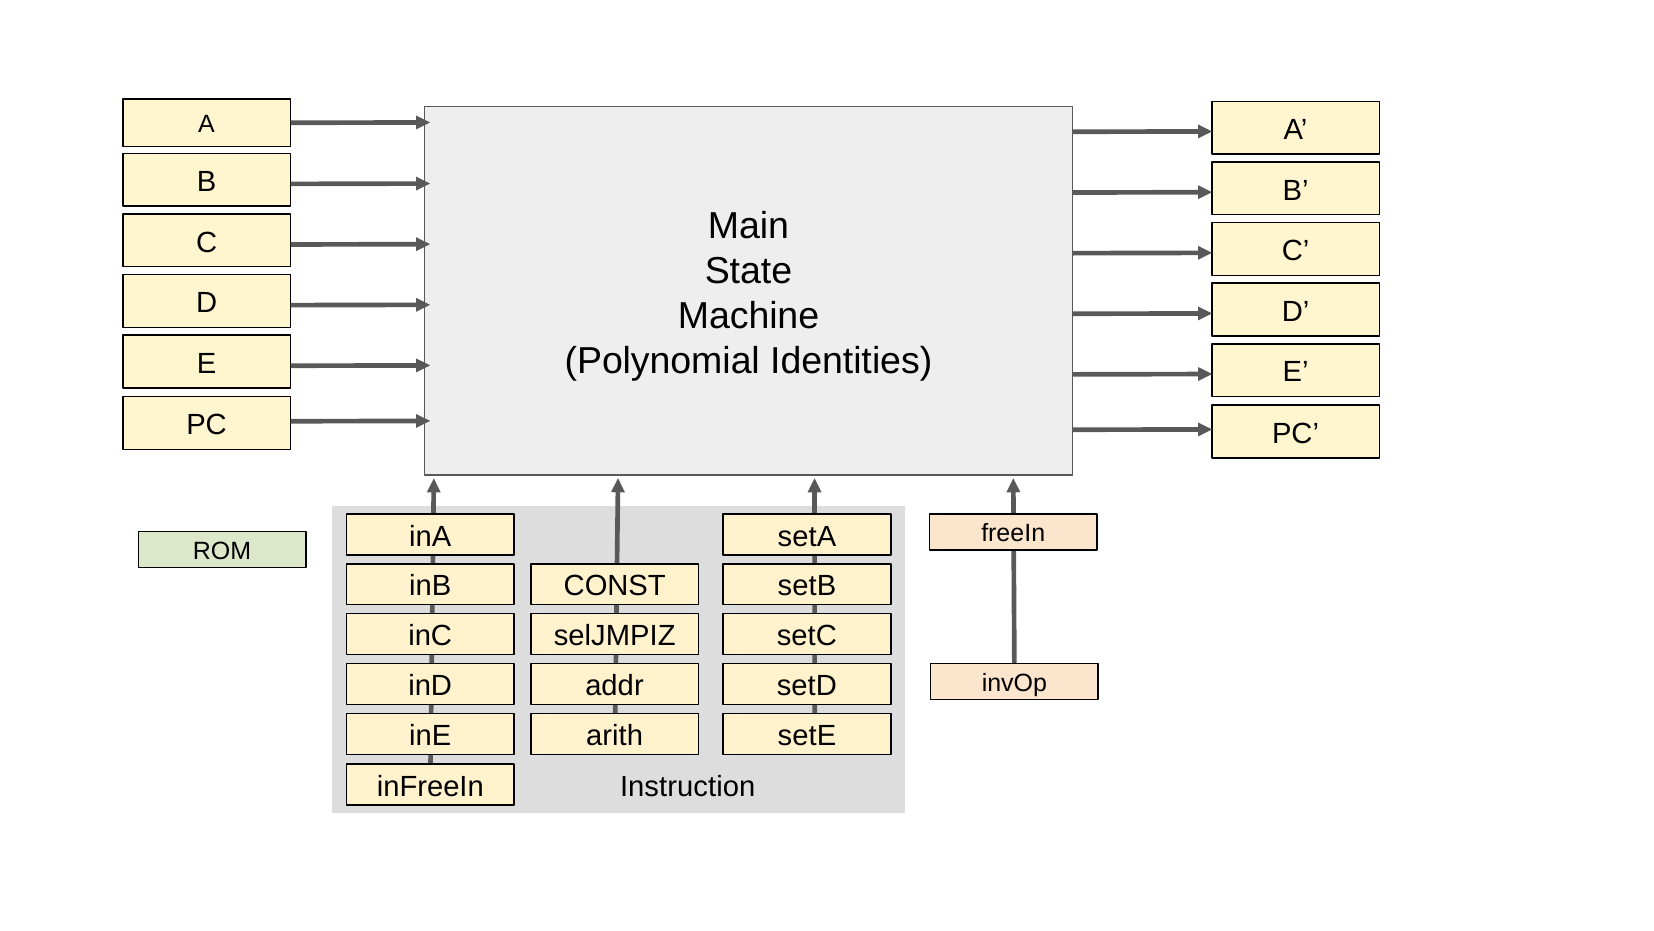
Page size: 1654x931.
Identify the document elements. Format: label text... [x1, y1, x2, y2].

text_box addr [530, 663, 699, 705]
text_box freeIn [929, 513, 1098, 550]
text_box setB [723, 563, 891, 605]
text_box C [122, 213, 291, 267]
text_box PC’ [1211, 405, 1380, 458]
text_box inB [346, 563, 515, 605]
text_box Main State Machine (Polynomial Identities) [424, 106, 1073, 476]
text_box selJMPIZ [530, 613, 699, 655]
text_box C’ [1211, 222, 1380, 276]
text_box ROM [138, 531, 306, 568]
text_box inE [346, 713, 515, 755]
text_box [618, 505, 812, 752]
text_box inC [346, 613, 515, 655]
text_box setA [723, 513, 891, 555]
text_box inD [346, 663, 515, 705]
text_box setC [723, 613, 891, 655]
text_box D [122, 274, 291, 328]
text_box setE [723, 713, 891, 755]
text_box CONST [530, 563, 699, 605]
text_box arith [530, 713, 699, 755]
text_box [796, 505, 906, 814]
text_box PC [122, 396, 291, 450]
text_box E [122, 335, 291, 388]
text_box A [122, 98, 291, 147]
text_box inFreeIn [346, 764, 515, 805]
text_box B [122, 153, 291, 207]
text_box invOp [930, 663, 1099, 700]
text_box E’ [1211, 343, 1380, 397]
text_box [331, 505, 615, 814]
text_box Instruction [605, 752, 796, 818]
text_box D’ [1211, 283, 1380, 336]
text_box inA [346, 513, 515, 555]
text_box setD [723, 663, 891, 705]
text_box B’ [1211, 161, 1380, 215]
text_box A’ [1211, 101, 1380, 155]
